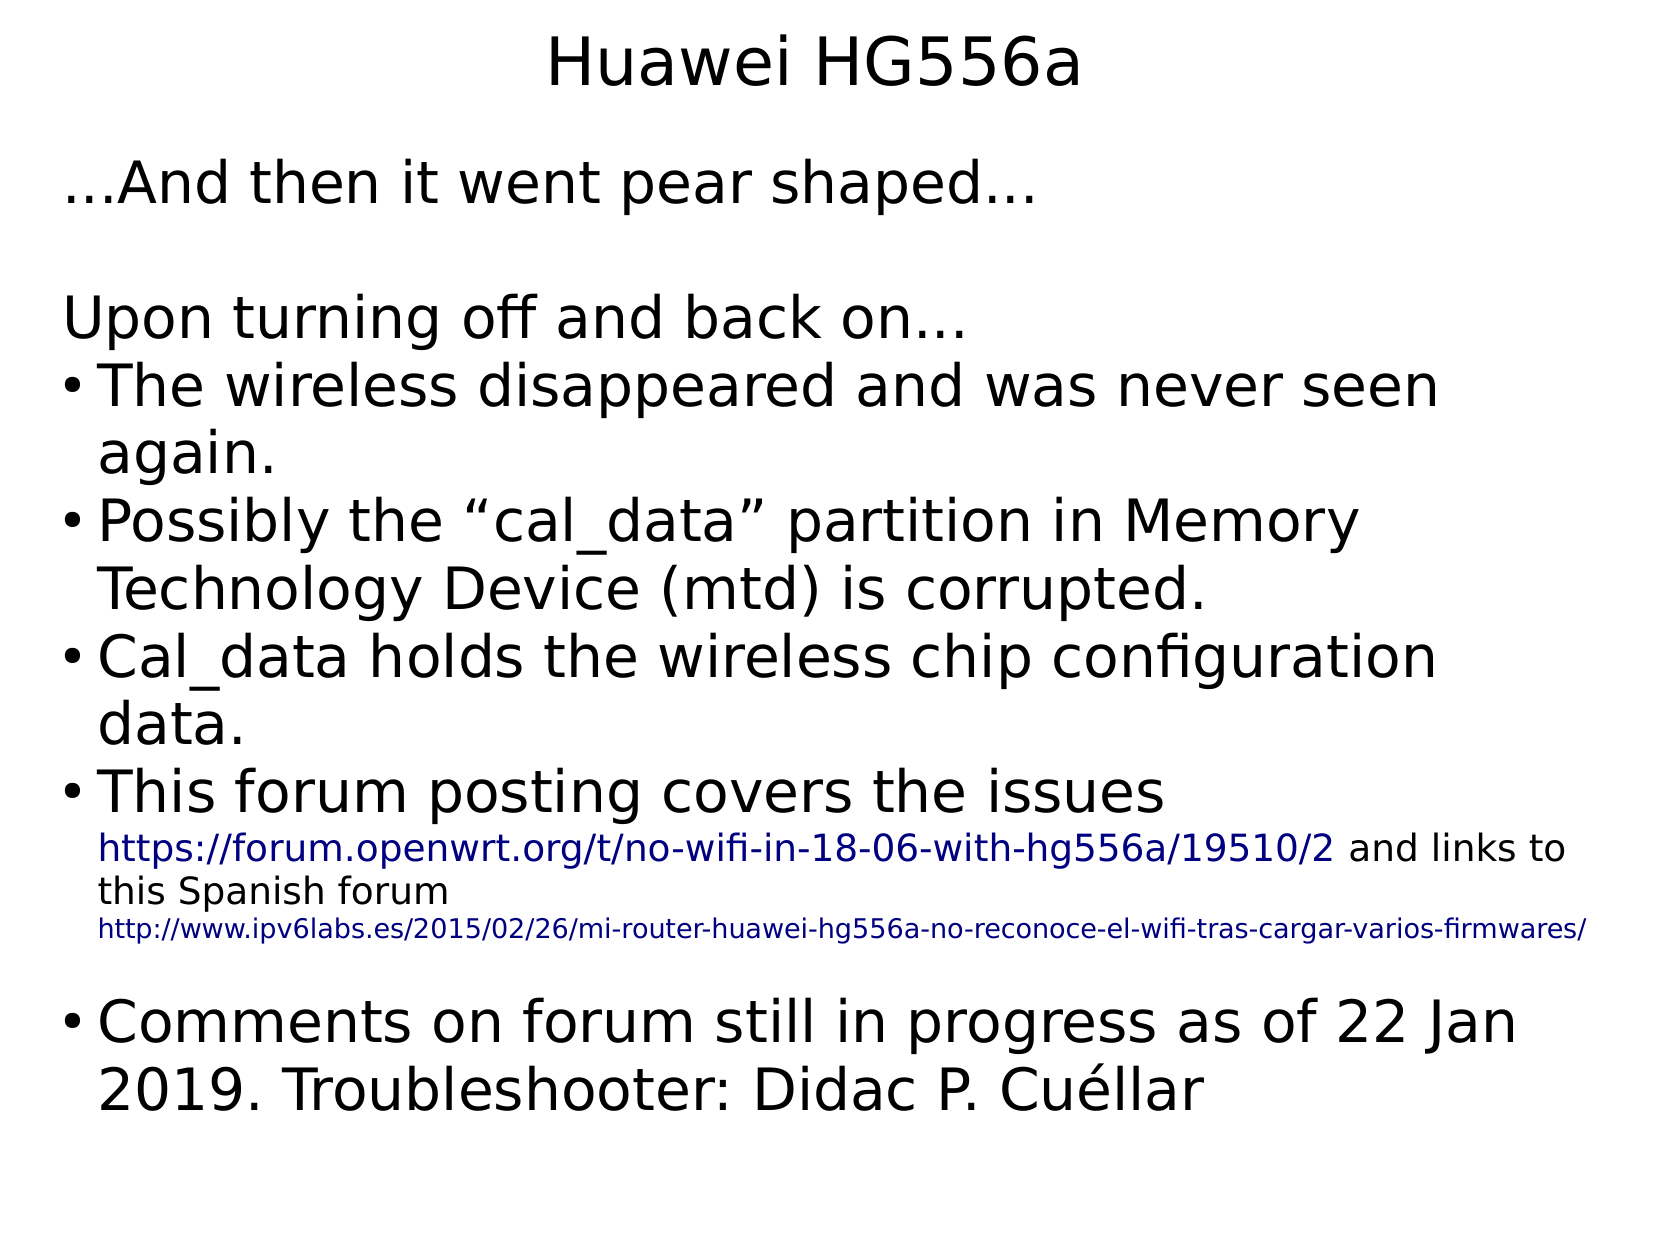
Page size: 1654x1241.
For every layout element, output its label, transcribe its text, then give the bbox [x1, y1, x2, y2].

text_box ...And then it went pear shaped... Upon turning off and back on... The wireless disappeared and was never seen again. Possibly the “cal_data” partition in Memory Technology Device (mtd) is corrupted. Cal_data holds the wireless chip configuration data. This forum posting covers the issues https://forum.openwrt.org/t/no-wifi-in-18-06-with-hg556a/19510/2 and links to this Spanish forum http://www.ipv6labs.es/2015/02/26/mi-router-huawei-hg556a-no-reconoce-el-wifi-tras-cargar-varios-firmwares/ Comments on forum still in progress as of 22 Jan 2019. Troubleshooter: Didac P. Cuéllar [47, 141, 1619, 1132]
title Huawei HG556a [70, 23, 1560, 102]
